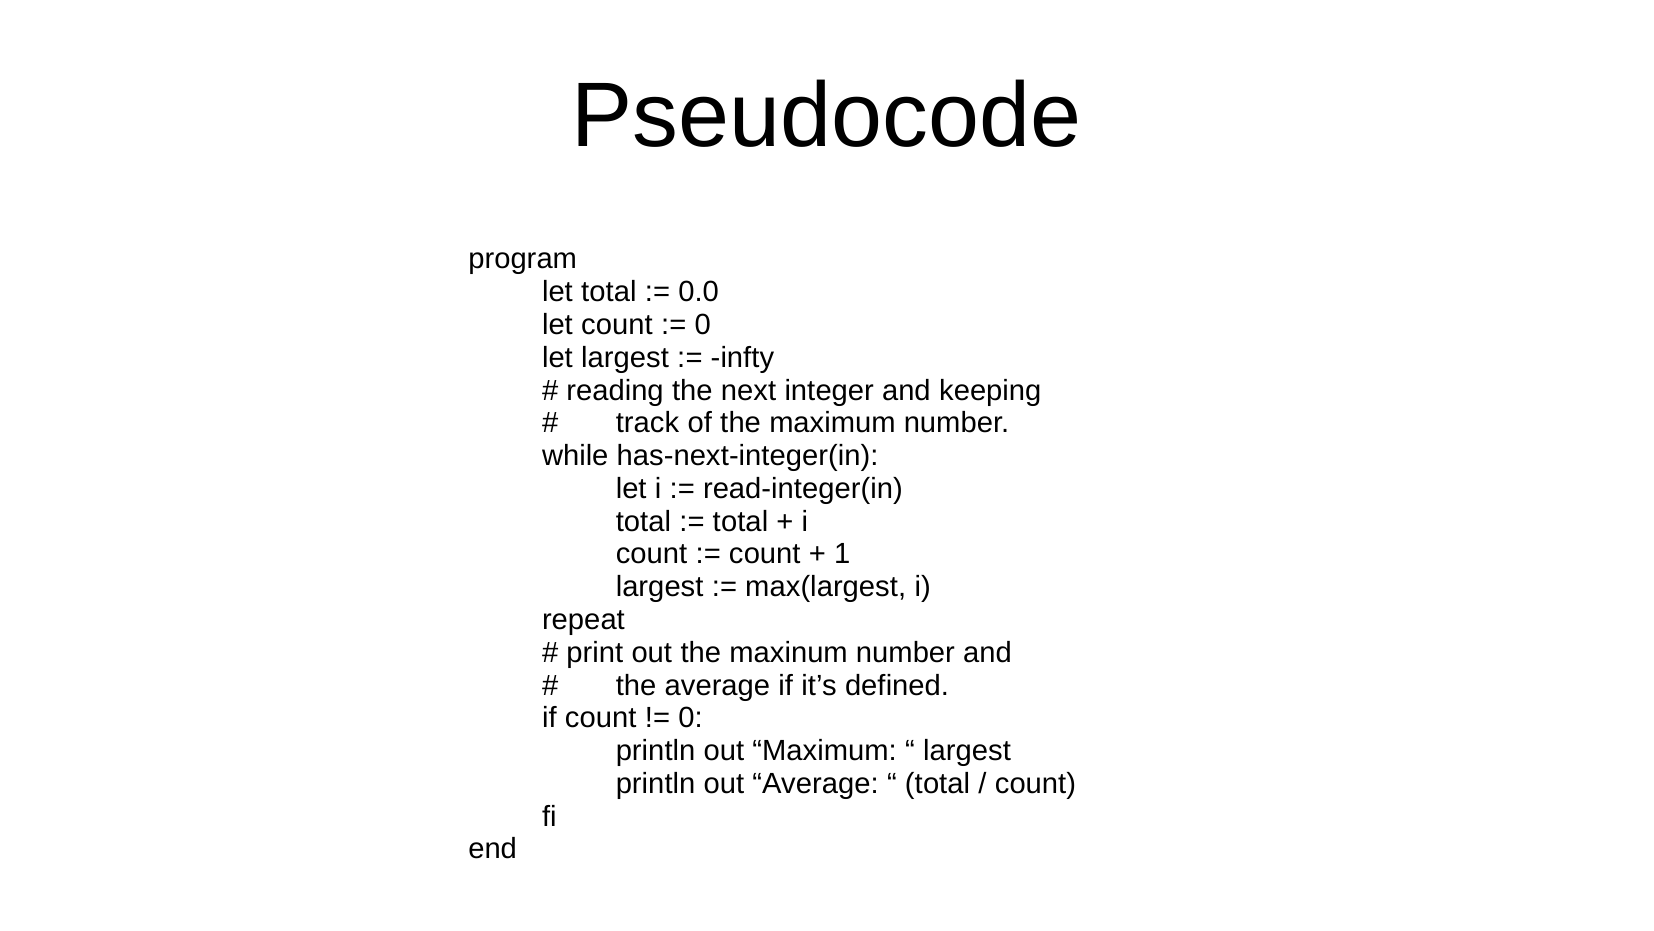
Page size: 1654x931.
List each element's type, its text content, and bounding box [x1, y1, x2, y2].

text_box program let total := 0.0 let count := 0 let largest := -infty # reading the next integer and keeping # track of the maximum number. while has-next-integer(in): let i := read-integer(in) total := total + i count := count + 1 largest := max(largest, i) repeat # print out the maxinum number and # the average if it’s defined. if count != 0: println out “Maximum: “ largest println out “Average: “ (total / count) fi end [453, 235, 1089, 869]
title Pseudocode [82, 37, 1571, 193]
